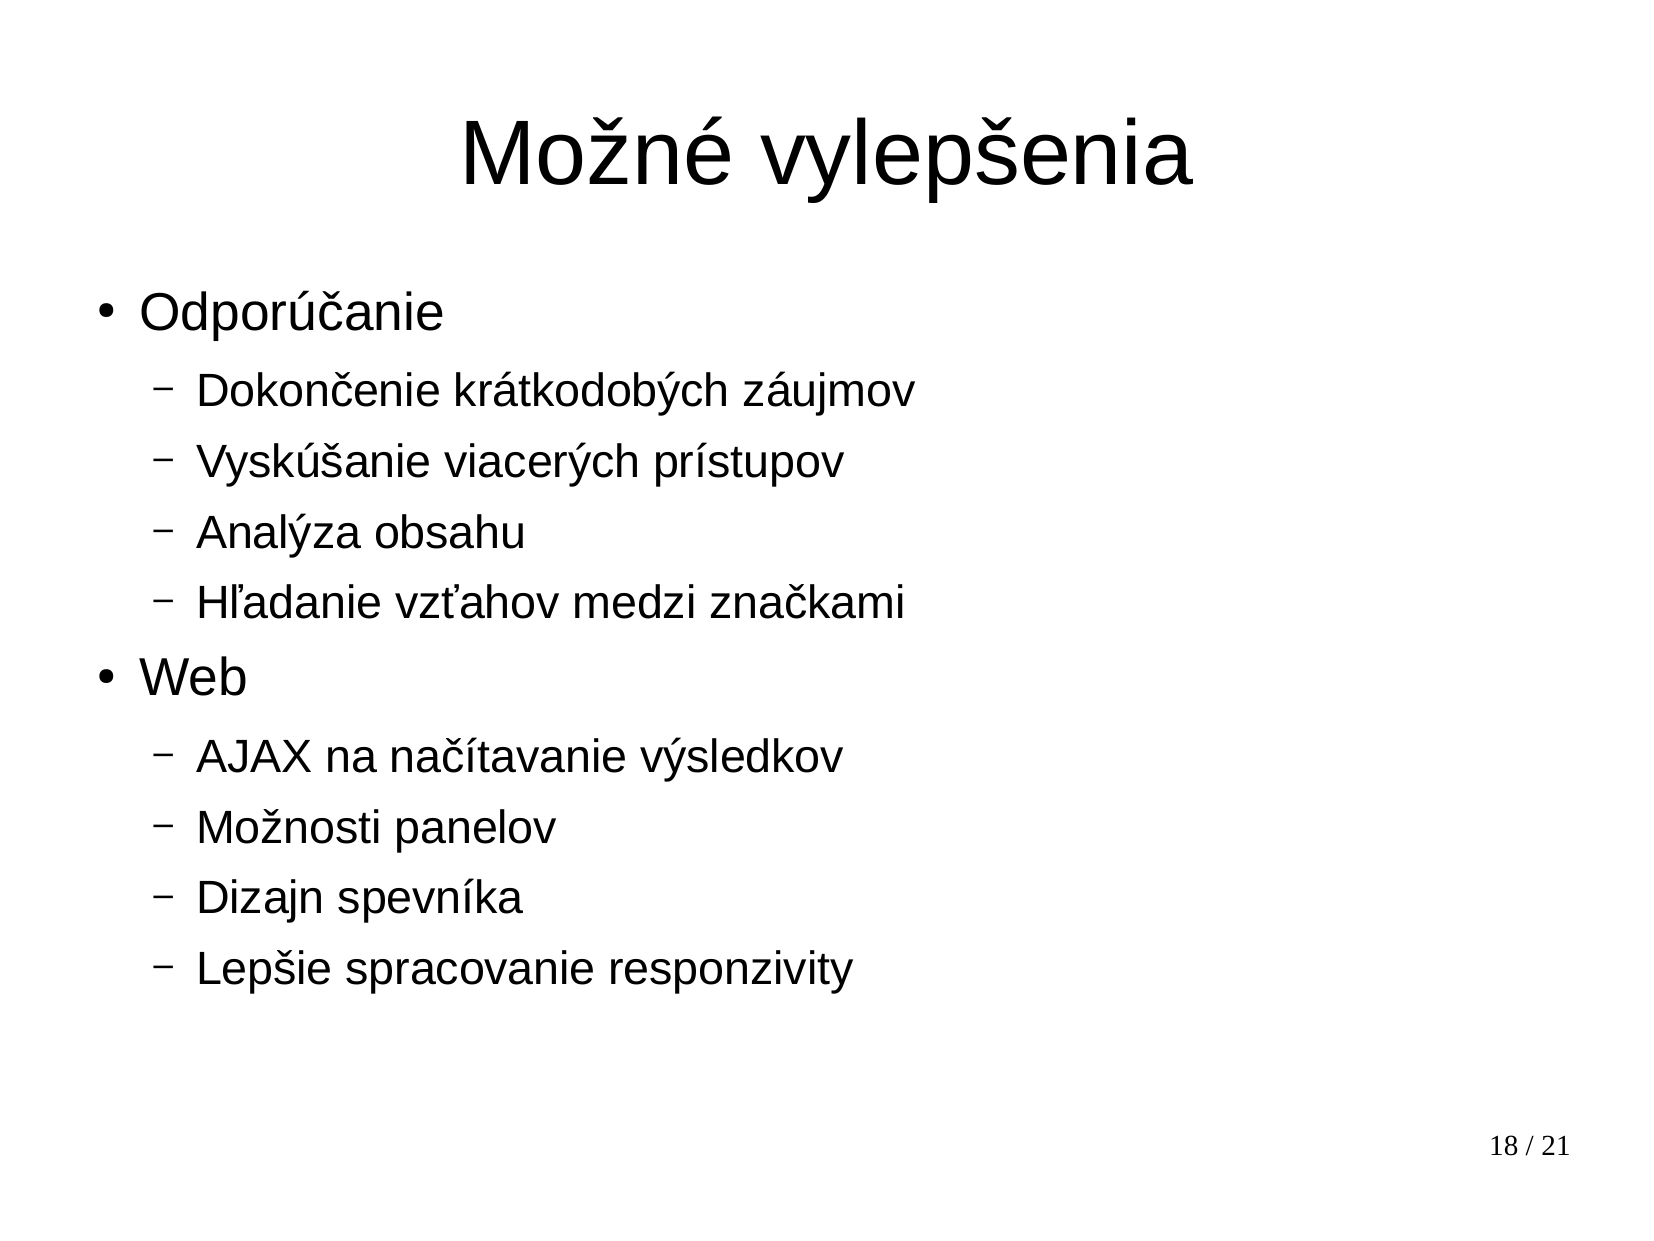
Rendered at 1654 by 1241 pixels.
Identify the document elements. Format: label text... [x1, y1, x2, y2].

title Možné vylepšenia [82, 49, 1571, 257]
list Odporúčanie Dokončenie krátkodobých záujmov Vyskúšanie viacerých prístupov Analýza obsahu Hľadanie vzťahov medzi značkami Web AJAX na načítavanie výsledkov Možnosti panelov Dizajn spevníka Lepšie spracovanie responzivity [82, 281, 1571, 1001]
